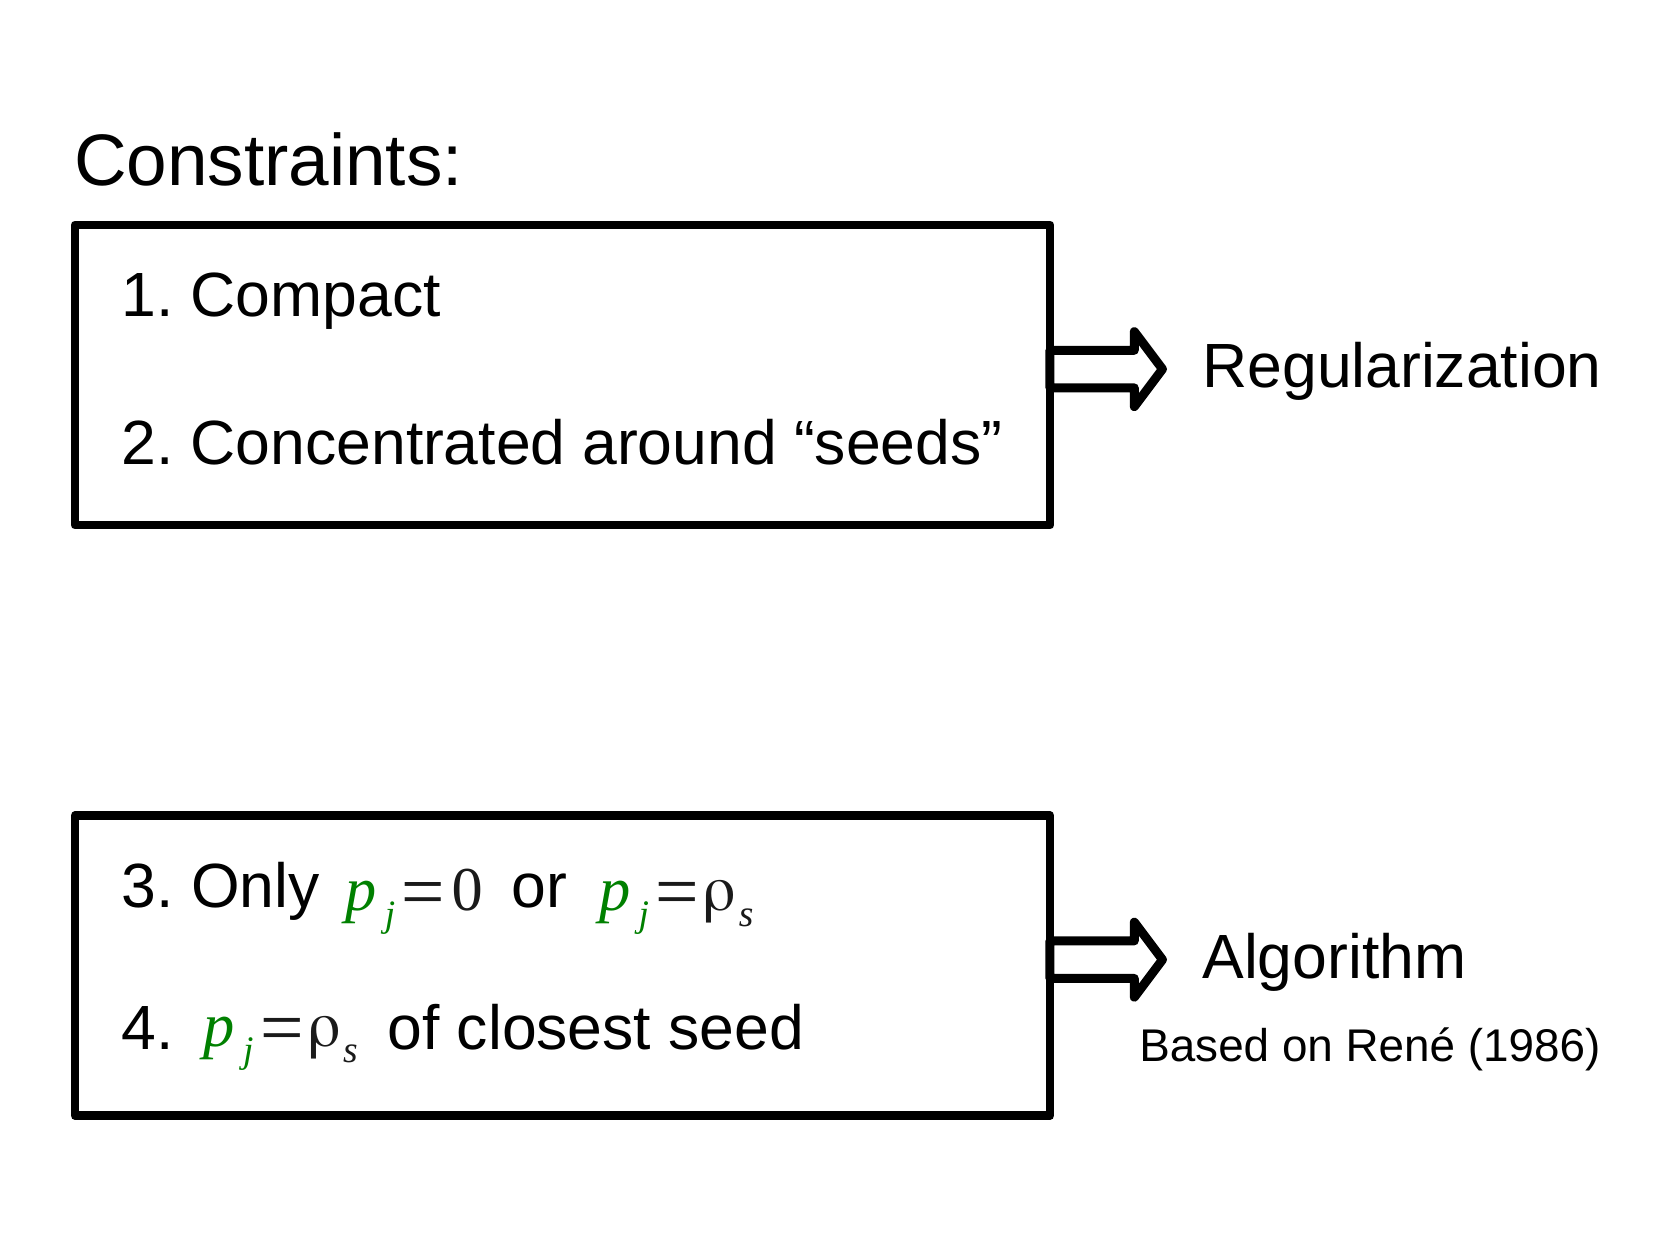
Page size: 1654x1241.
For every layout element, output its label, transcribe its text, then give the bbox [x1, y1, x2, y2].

text_box Algorithm [1187, 914, 1482, 1008]
text_box Based on René (1986) [1124, 1012, 1613, 1085]
text_box or [496, 843, 582, 937]
text_box 3. Only [107, 843, 353, 937]
text_box 4. [107, 985, 207, 1078]
text_box Regularization [1187, 323, 1617, 417]
text_box Constraints: [59, 112, 478, 219]
text_box [1049, 331, 1163, 407]
text_box 2. Concentrated around “seeds” [106, 400, 1019, 494]
chart [331, 852, 489, 937]
chart [189, 988, 364, 1073]
text_box [1049, 922, 1163, 998]
text_box 1. Compact [106, 253, 453, 346]
chart [585, 852, 760, 937]
text_box of closest seed [372, 985, 838, 1078]
